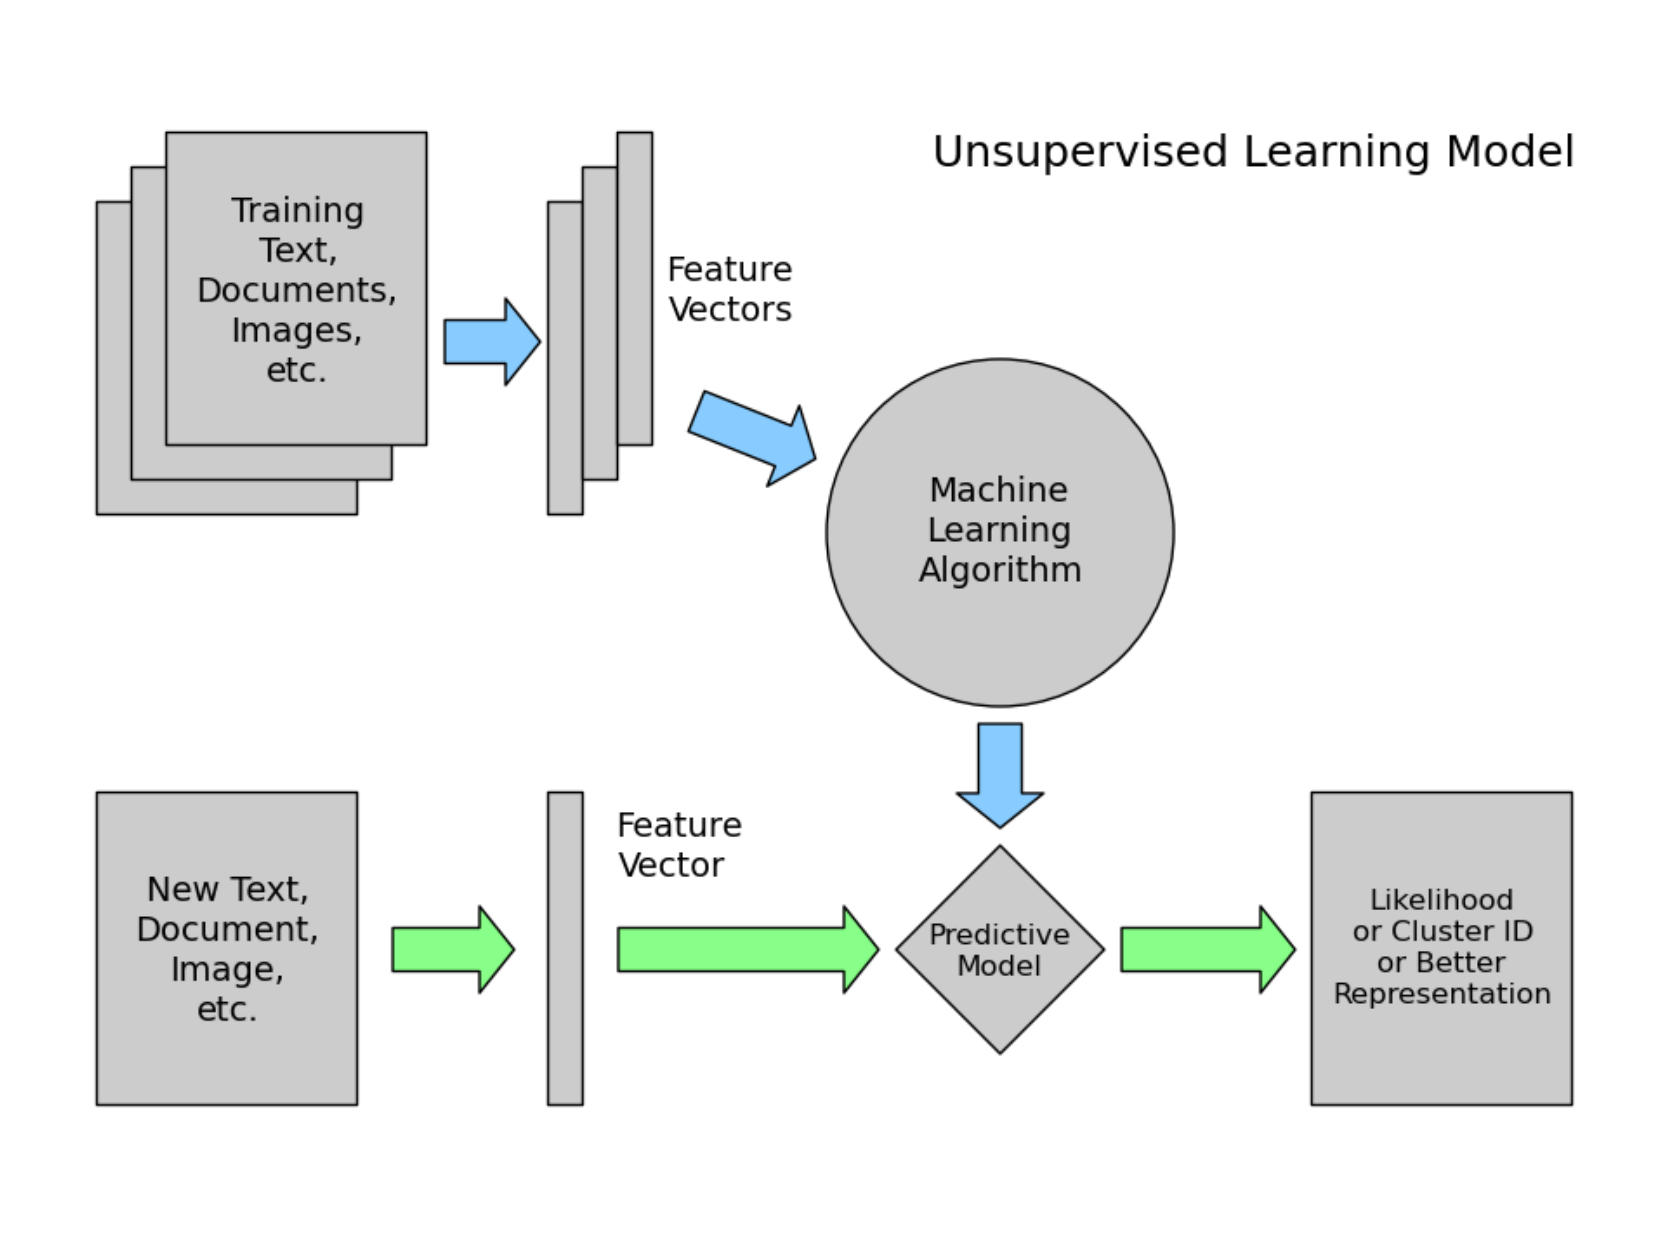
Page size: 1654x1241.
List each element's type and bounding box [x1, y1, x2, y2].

picture [46, 99, 1608, 1141]
